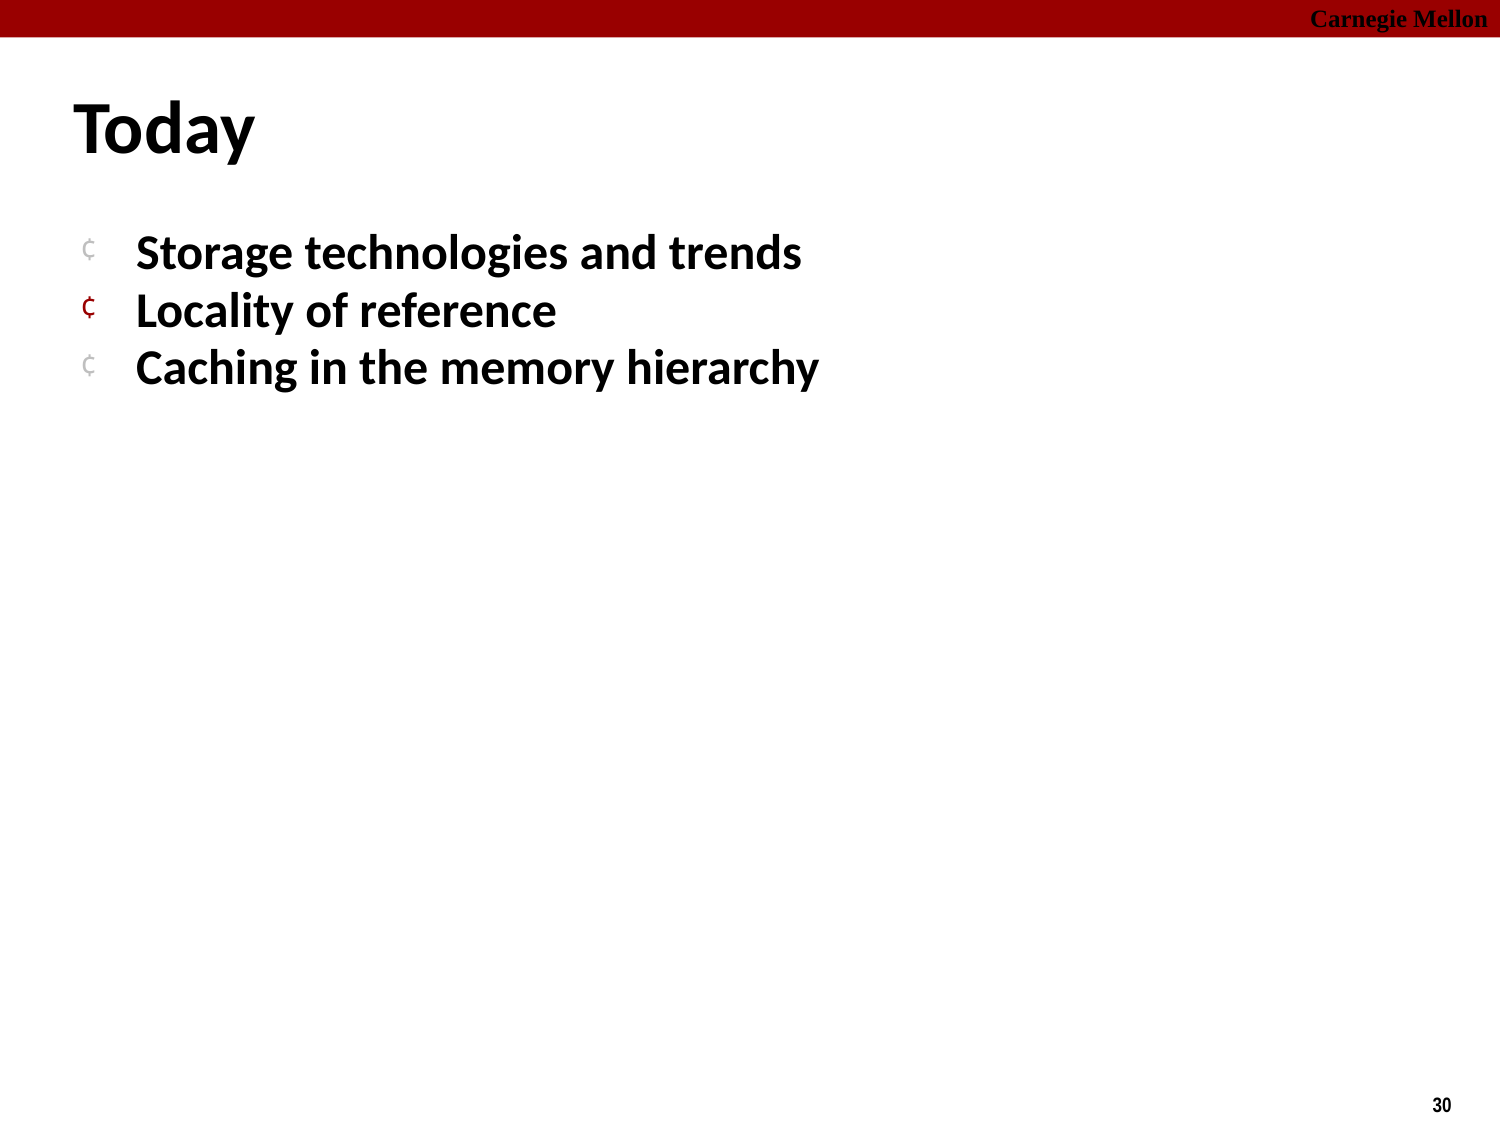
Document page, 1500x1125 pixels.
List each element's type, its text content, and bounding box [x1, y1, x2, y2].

title Today [58, 71, 1304, 197]
list Storage technologies and trends Locality of reference Caching in the memory hierarchy [65, 223, 1361, 1040]
